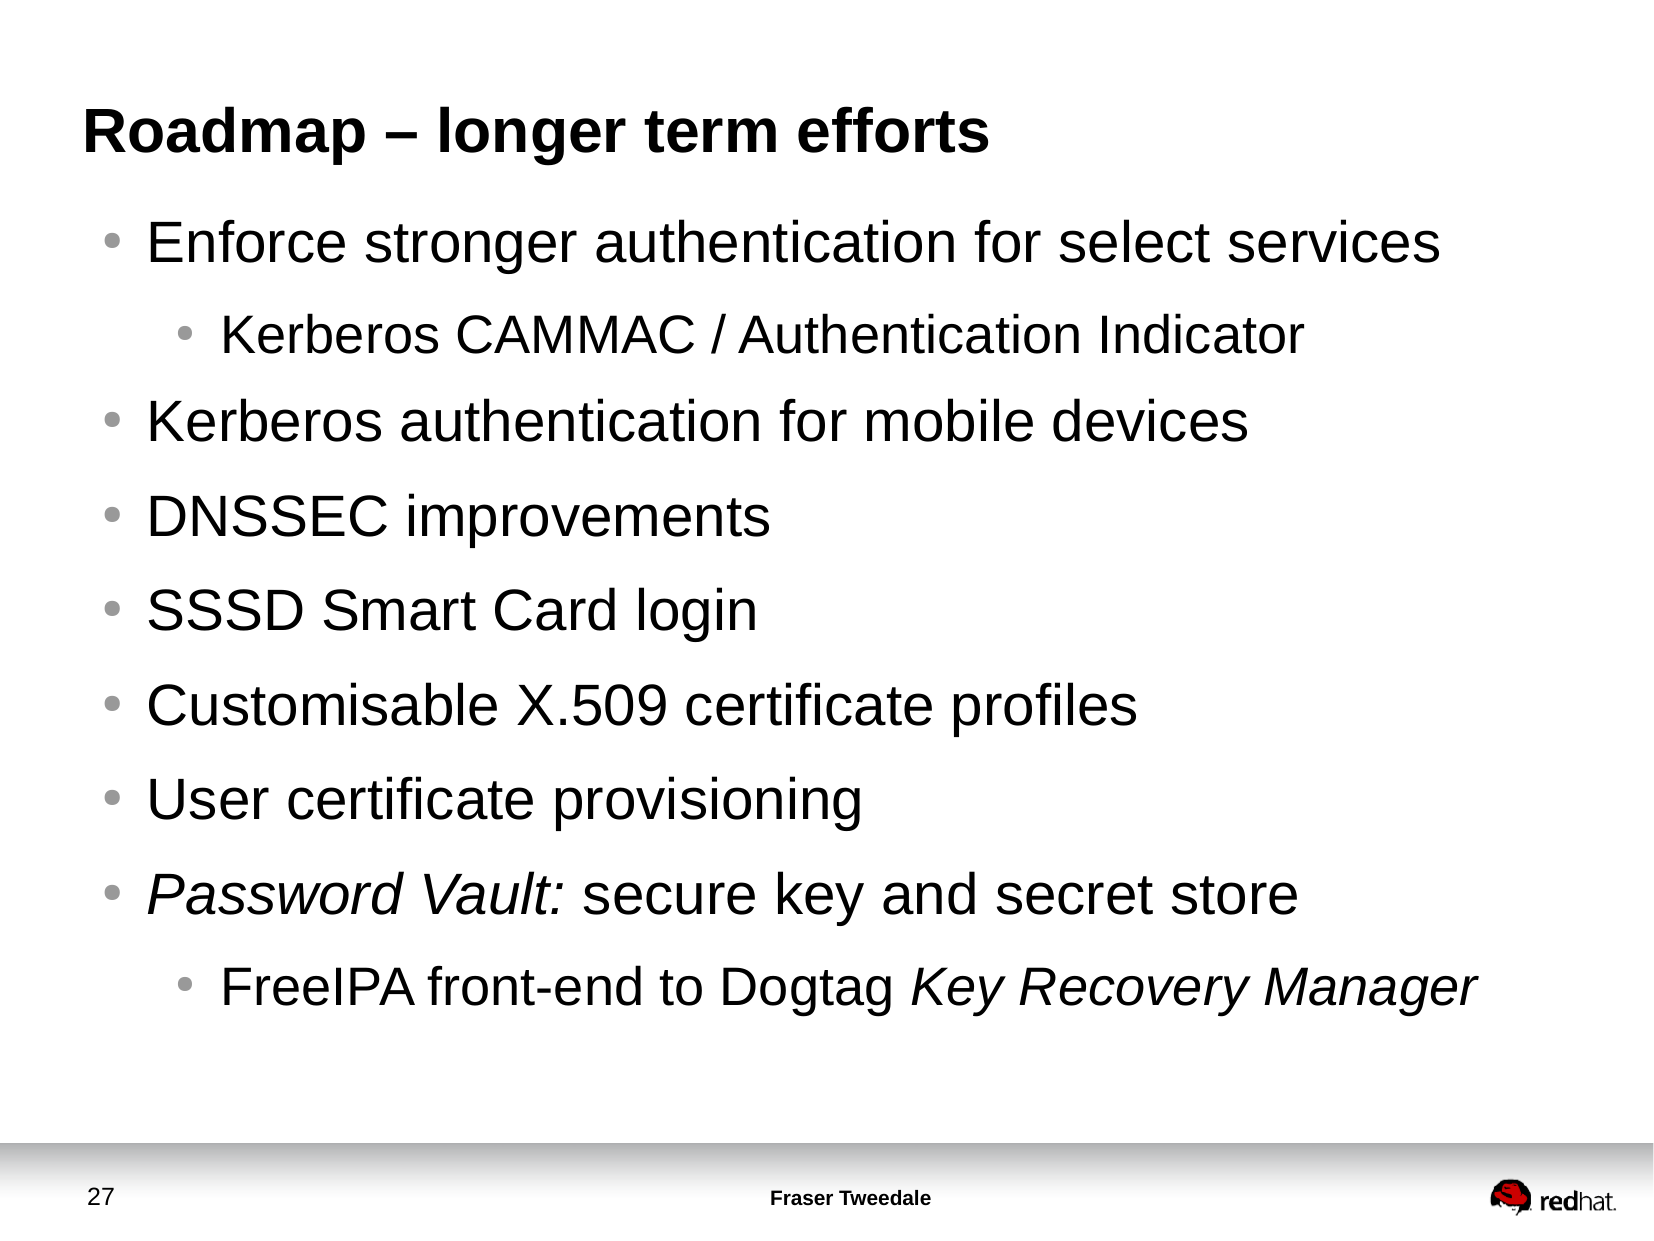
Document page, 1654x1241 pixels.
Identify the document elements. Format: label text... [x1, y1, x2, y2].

title Roadmap – longer term efforts [82, 37, 1571, 226]
picture [0, 1143, 1654, 1241]
list Enforce stronger authentication for select services Kerberos CAMMAC / Authentication Indicator Kerberos authentication for mobile devices DNSSEC improvements SSSD Smart Card login Customisable X.509 certificate profiles User certificate provisioning Password Vault: secure key and secret store FreeIPA front-end to Dogtag Key Recovery Manager [86, 210, 1576, 1017]
